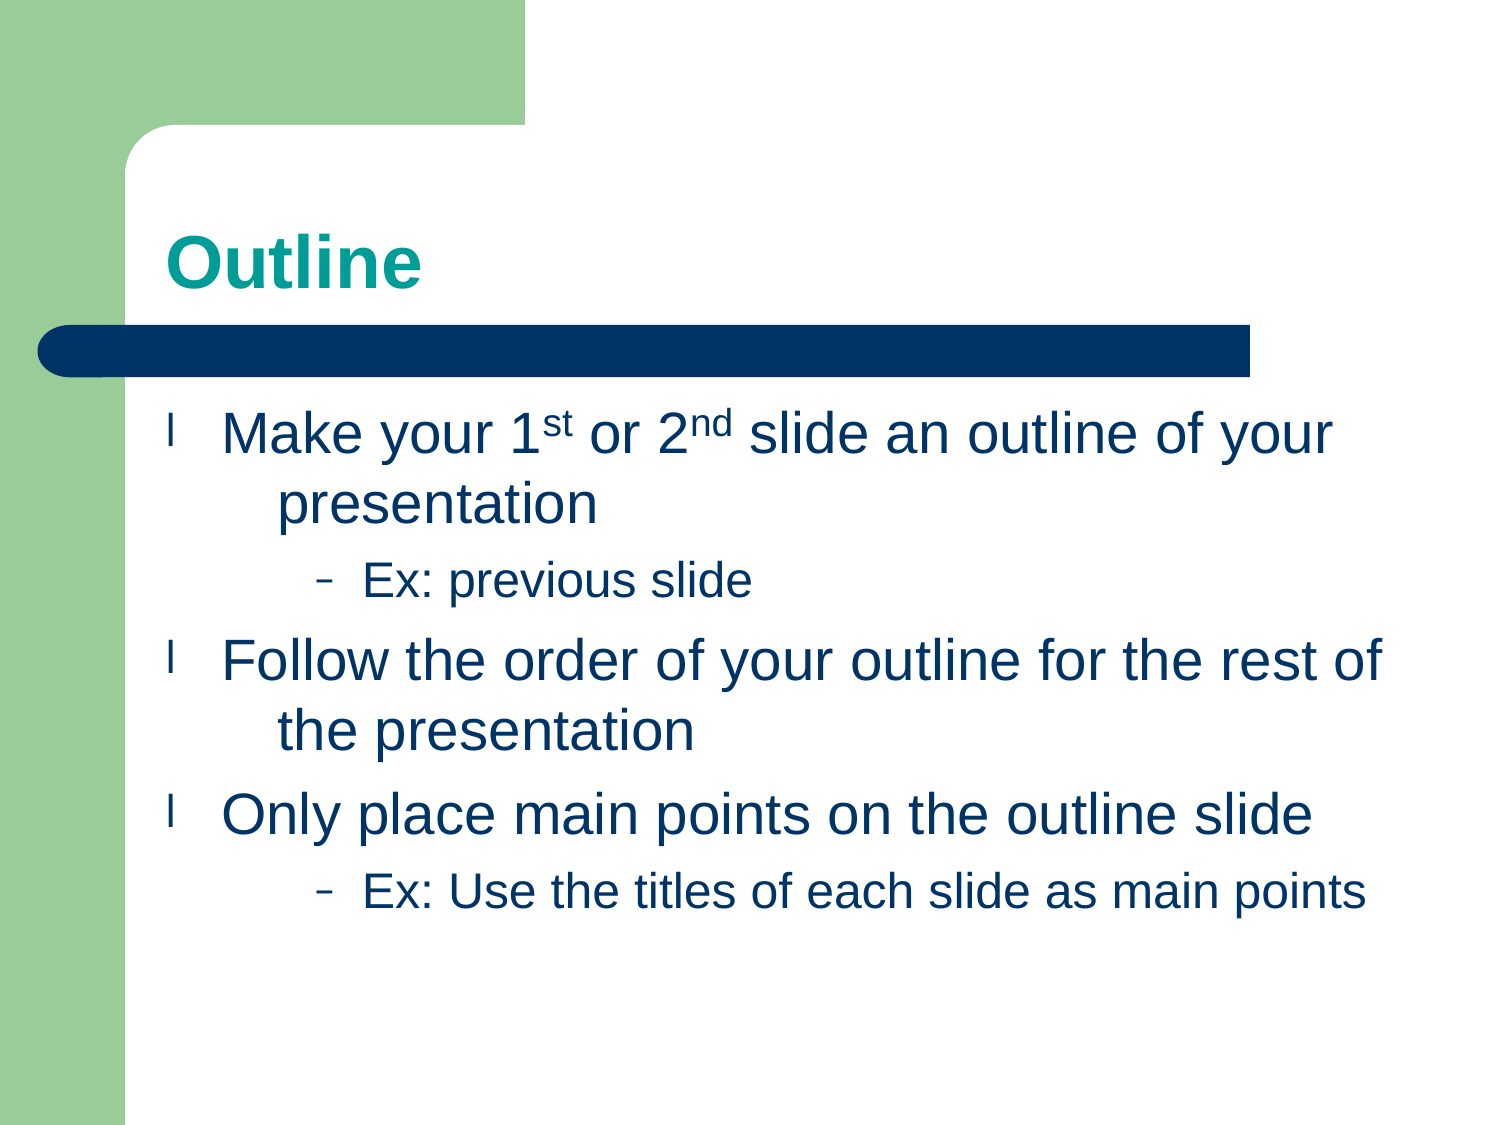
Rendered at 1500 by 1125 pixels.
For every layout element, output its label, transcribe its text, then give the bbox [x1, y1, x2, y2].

list Make your 1st or 2nd slide an outline of your presentation Ex: previous slide Follow the order of your outline for the rest of the presentation Only place main points on the outline slide Ex: Use the titles of each slide as main points [150, 387, 1463, 1001]
title Outline [150, 125, 1463, 313]
